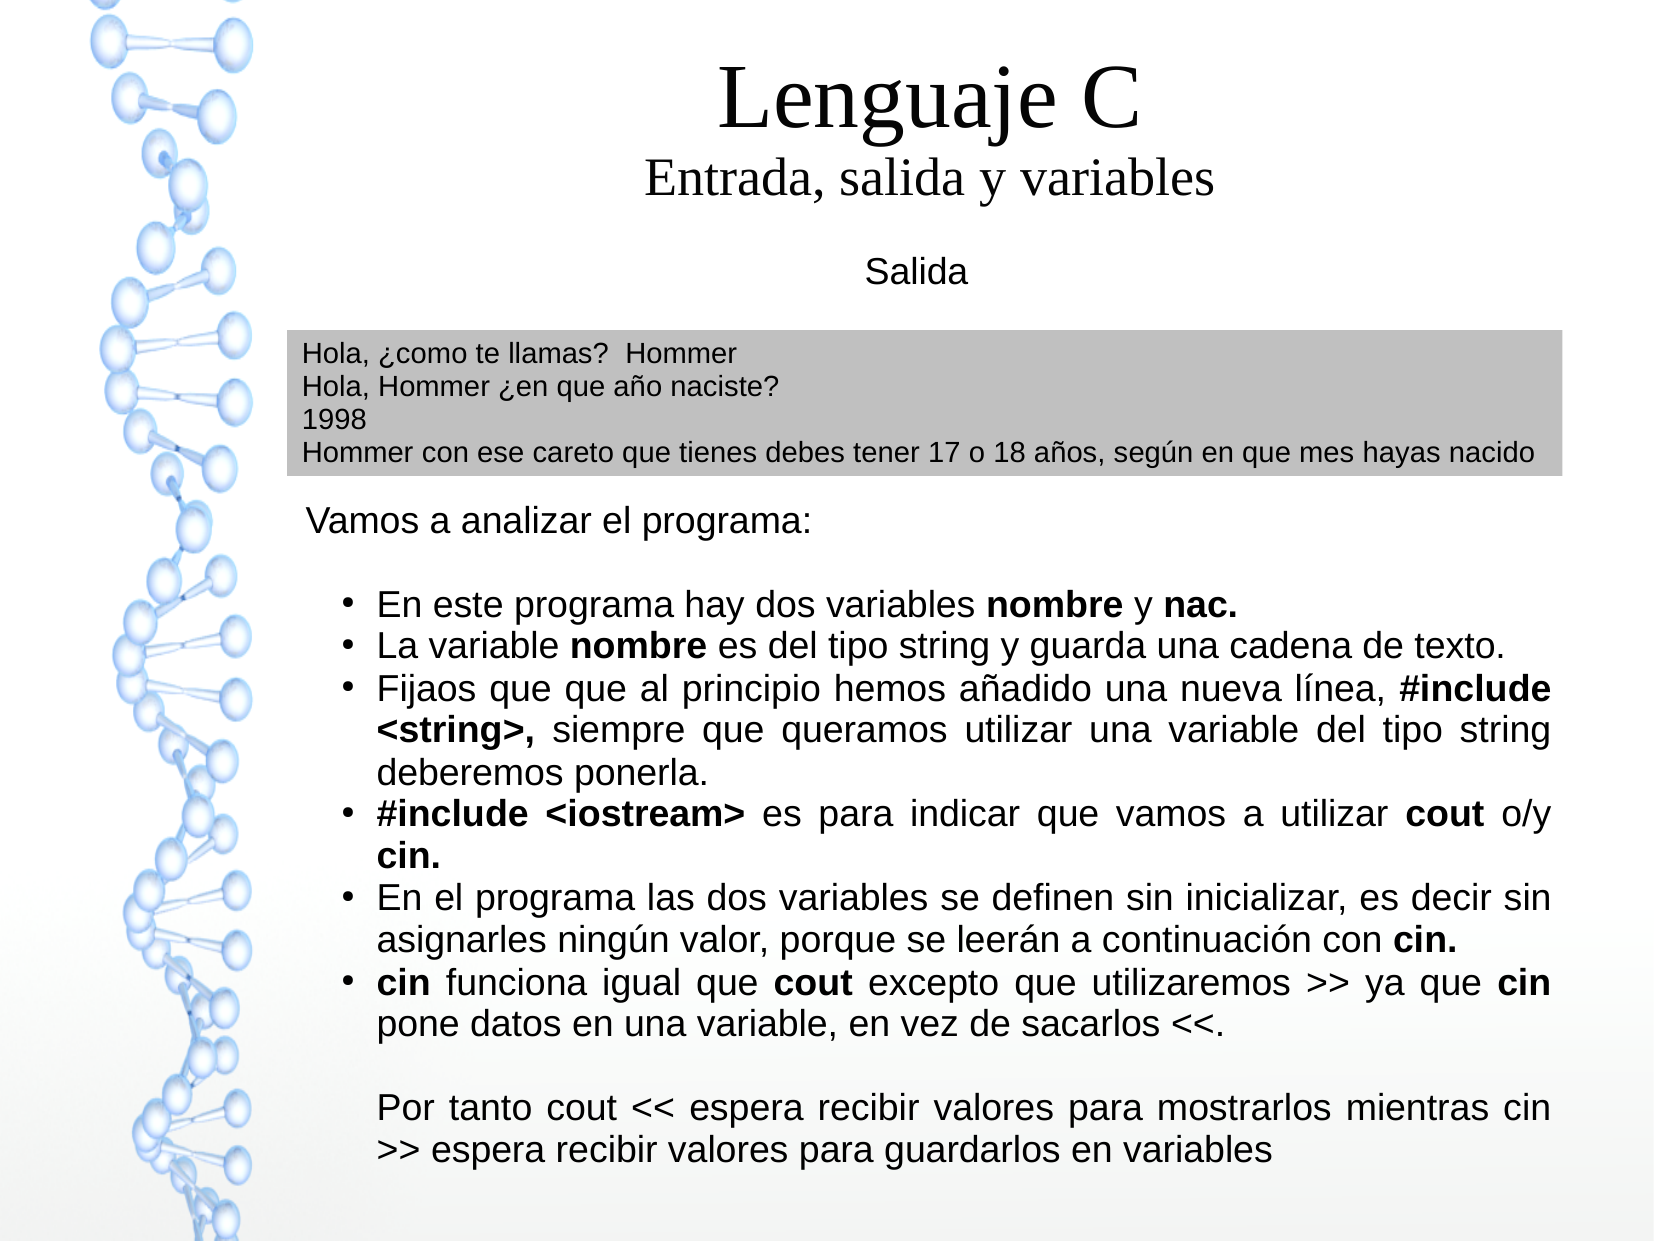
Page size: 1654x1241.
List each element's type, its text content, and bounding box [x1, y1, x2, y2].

picture [0, 0, 1654, 1241]
text_box Hola, ¿como te llamas? Hommer Hola, Hommer ¿en que año naciste? 1998 Hommer con ese careto que tienes debes tener 17 o 18 años, según en que mes hayas nacido [287, 330, 1563, 476]
text_box Vamos a analizar el programa: En este programa hay dos variables nombre y nac. La variable nombre es del tipo string y guarda una cadena de texto. Fijaos que que al principio hemos añadido una nueva línea, #include <string>, siempre que queramos utilizar una variable del tipo string deberemos ponerla. #include <iostream> es para indicar que vamos a utilizar cout o/y cin. En el programa las dos variables se definen sin inicializar, es decir sin asignarles ningún valor, porque se leerán a continuación con cin. cin funciona igual que cout excepto que utilizaremos >> ya que cin pone datos en una variable, en vez de sacarlos <<. Por tanto cout << espera recibir valores para mostrarlos mientras cin >> espera recibir valores para guardarlos en variables [290, 491, 1567, 1179]
title Lenguaje C Entrada, salida y variables [265, 24, 1595, 230]
text_box Salida [278, 243, 1555, 301]
